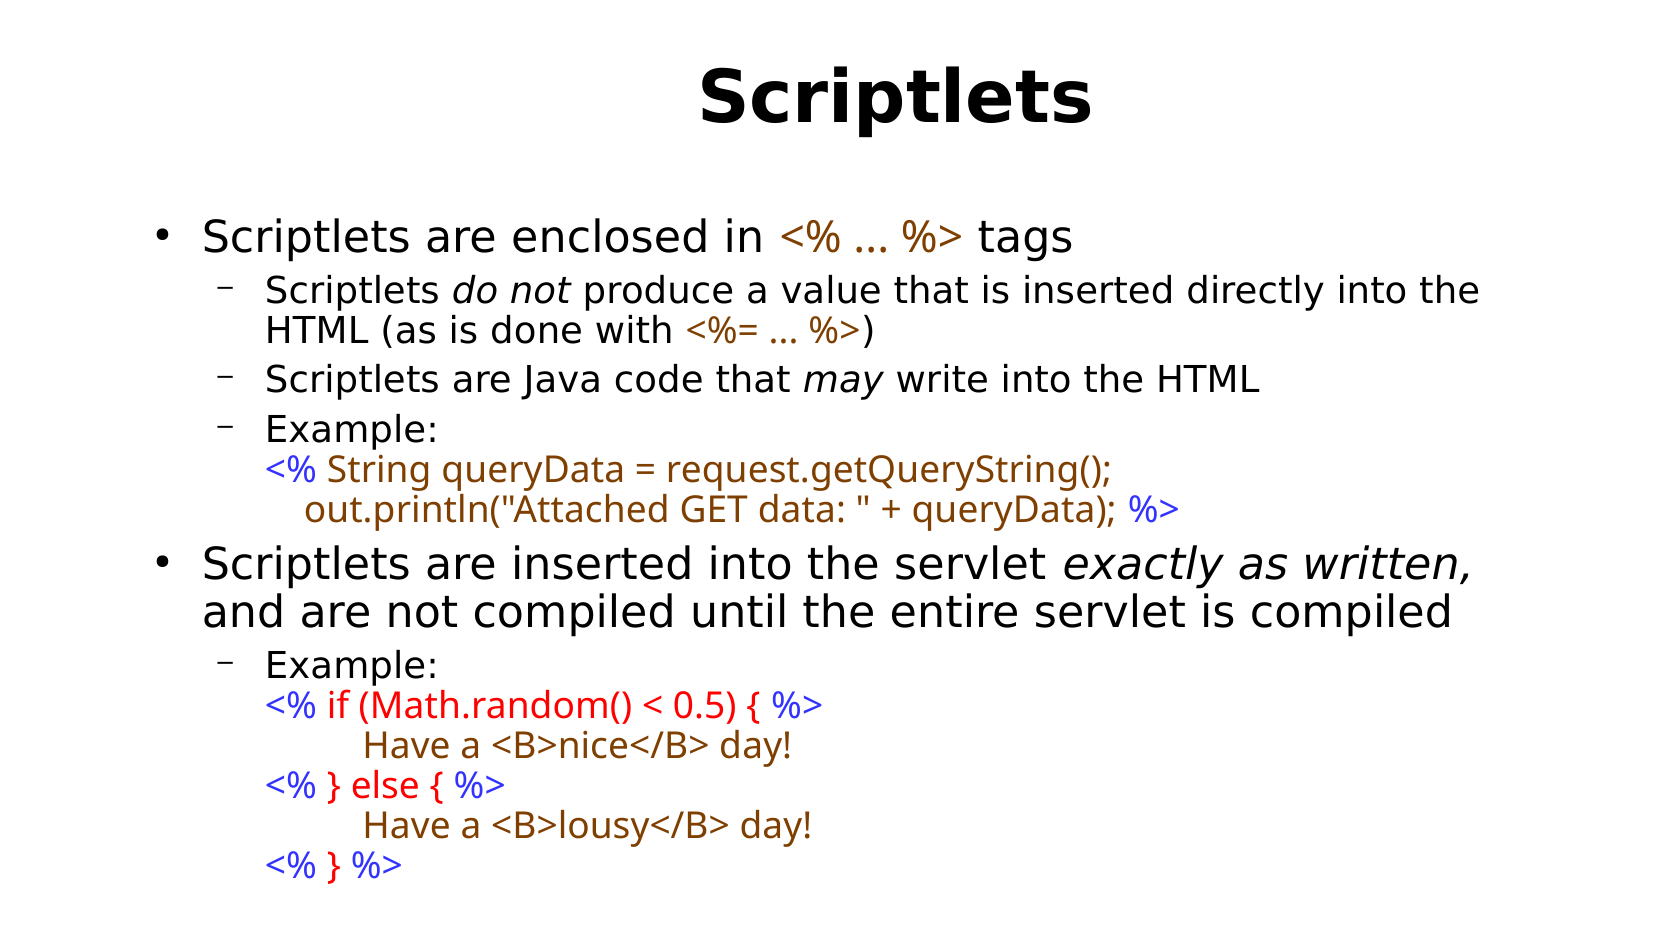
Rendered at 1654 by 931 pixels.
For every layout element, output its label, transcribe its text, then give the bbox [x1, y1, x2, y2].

title Scriptlets [220, 31, 1571, 145]
list Scriptlets are enclosed in <% ... %> tags Scriptlets do not produce a value that is inserted directly into the HTML (as is done with <%= ... %>) Scriptlets are Java code that may write into the HTML Example: <% String queryData = request.getQueryString(); out.println("Attached GET data: " + queryData); %> Scriptlets are inserted into the servlet exactly as written, and are not compiled until the entire servlet is compiled Example: <% if (Math.random() < 0.5) { %> Have a <B>nice</B> day! <% } else { %> Have a <B>lousy</B> day! <% } %> [124, 206, 1530, 900]
